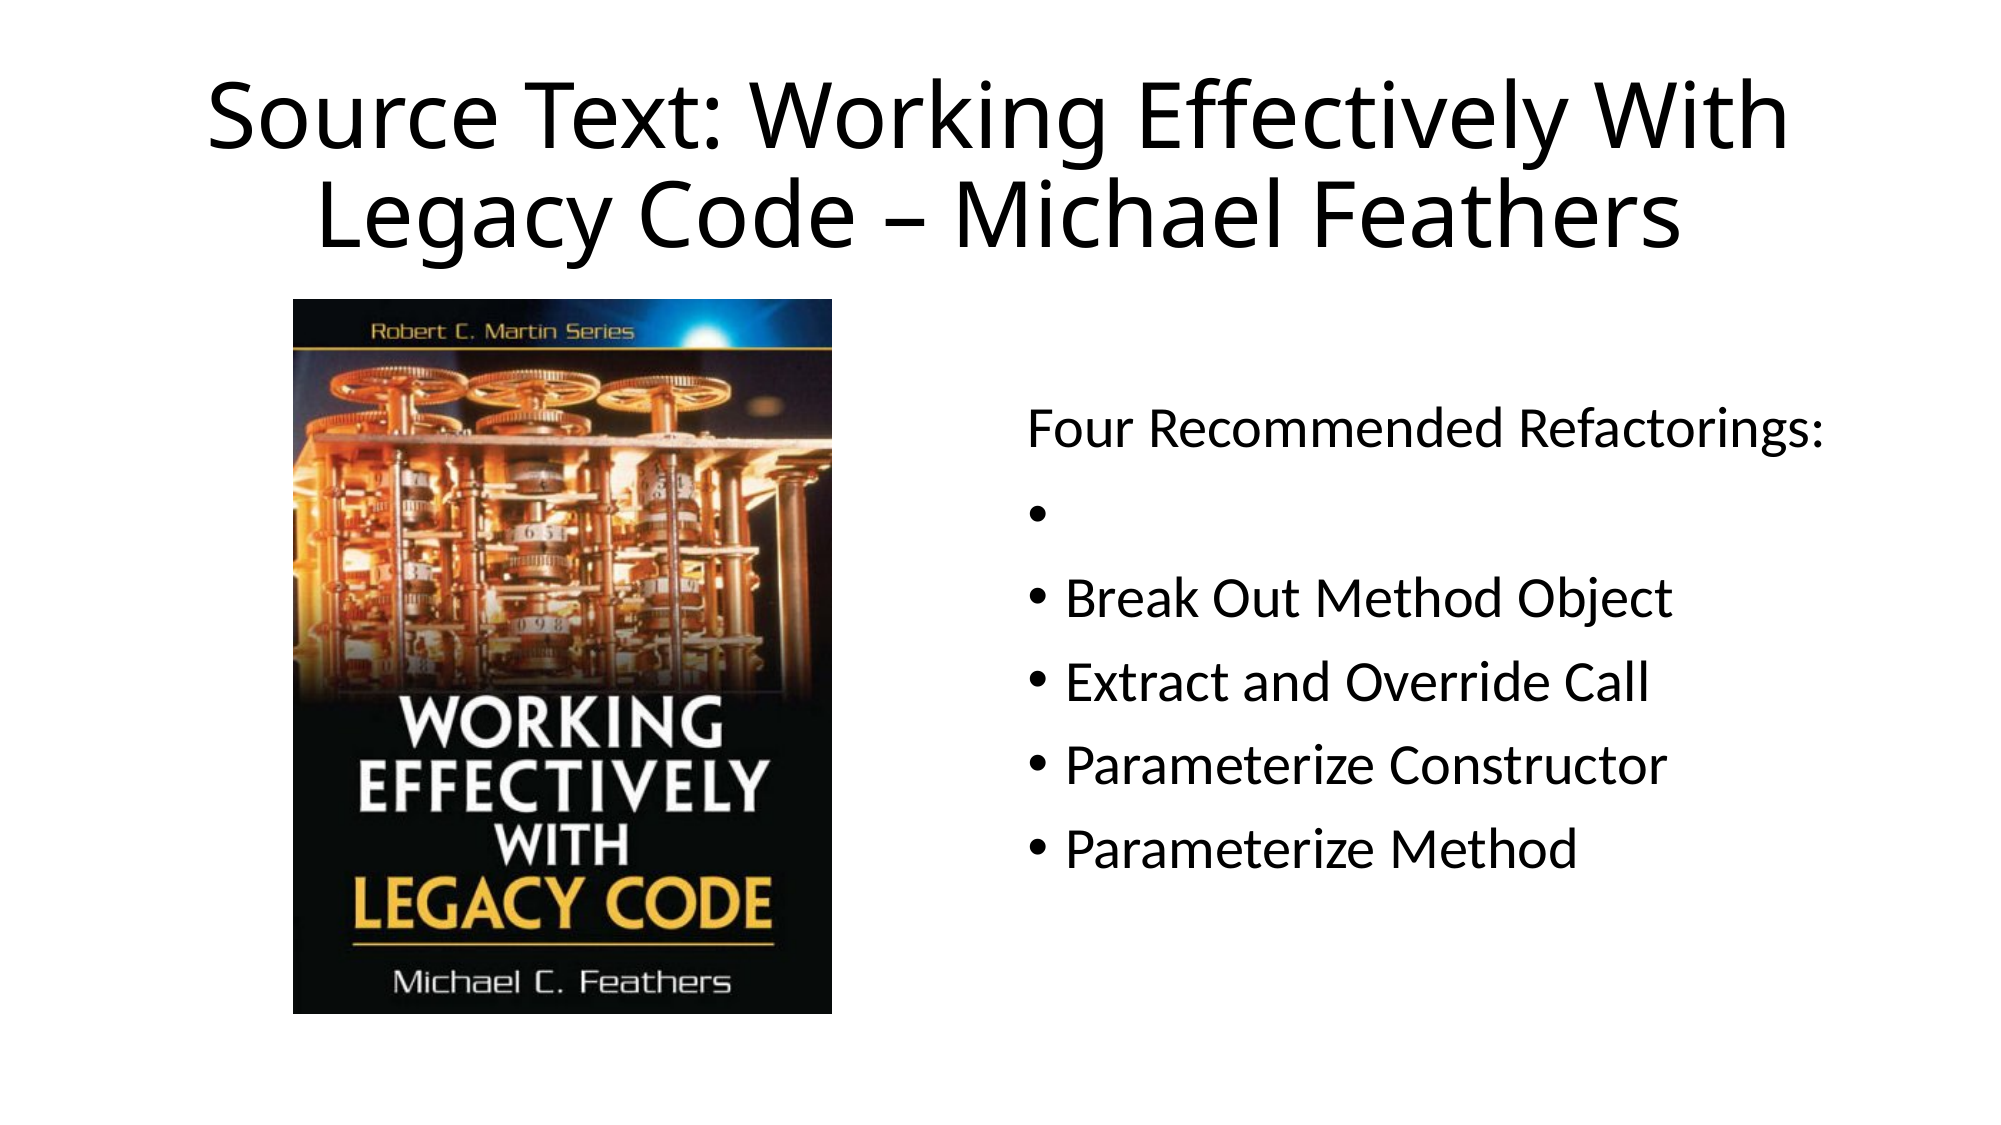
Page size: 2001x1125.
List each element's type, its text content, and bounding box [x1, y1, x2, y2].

title Source Text: Working Effectively With Legacy Code – Michael Feathers [137, 59, 1863, 278]
list Four Recommended Refactorings: Break Out Method Object Extract and Override Call Parameterize Constructor Parameterize Method [1012, 299, 1863, 1014]
picture [293, 299, 832, 1014]
